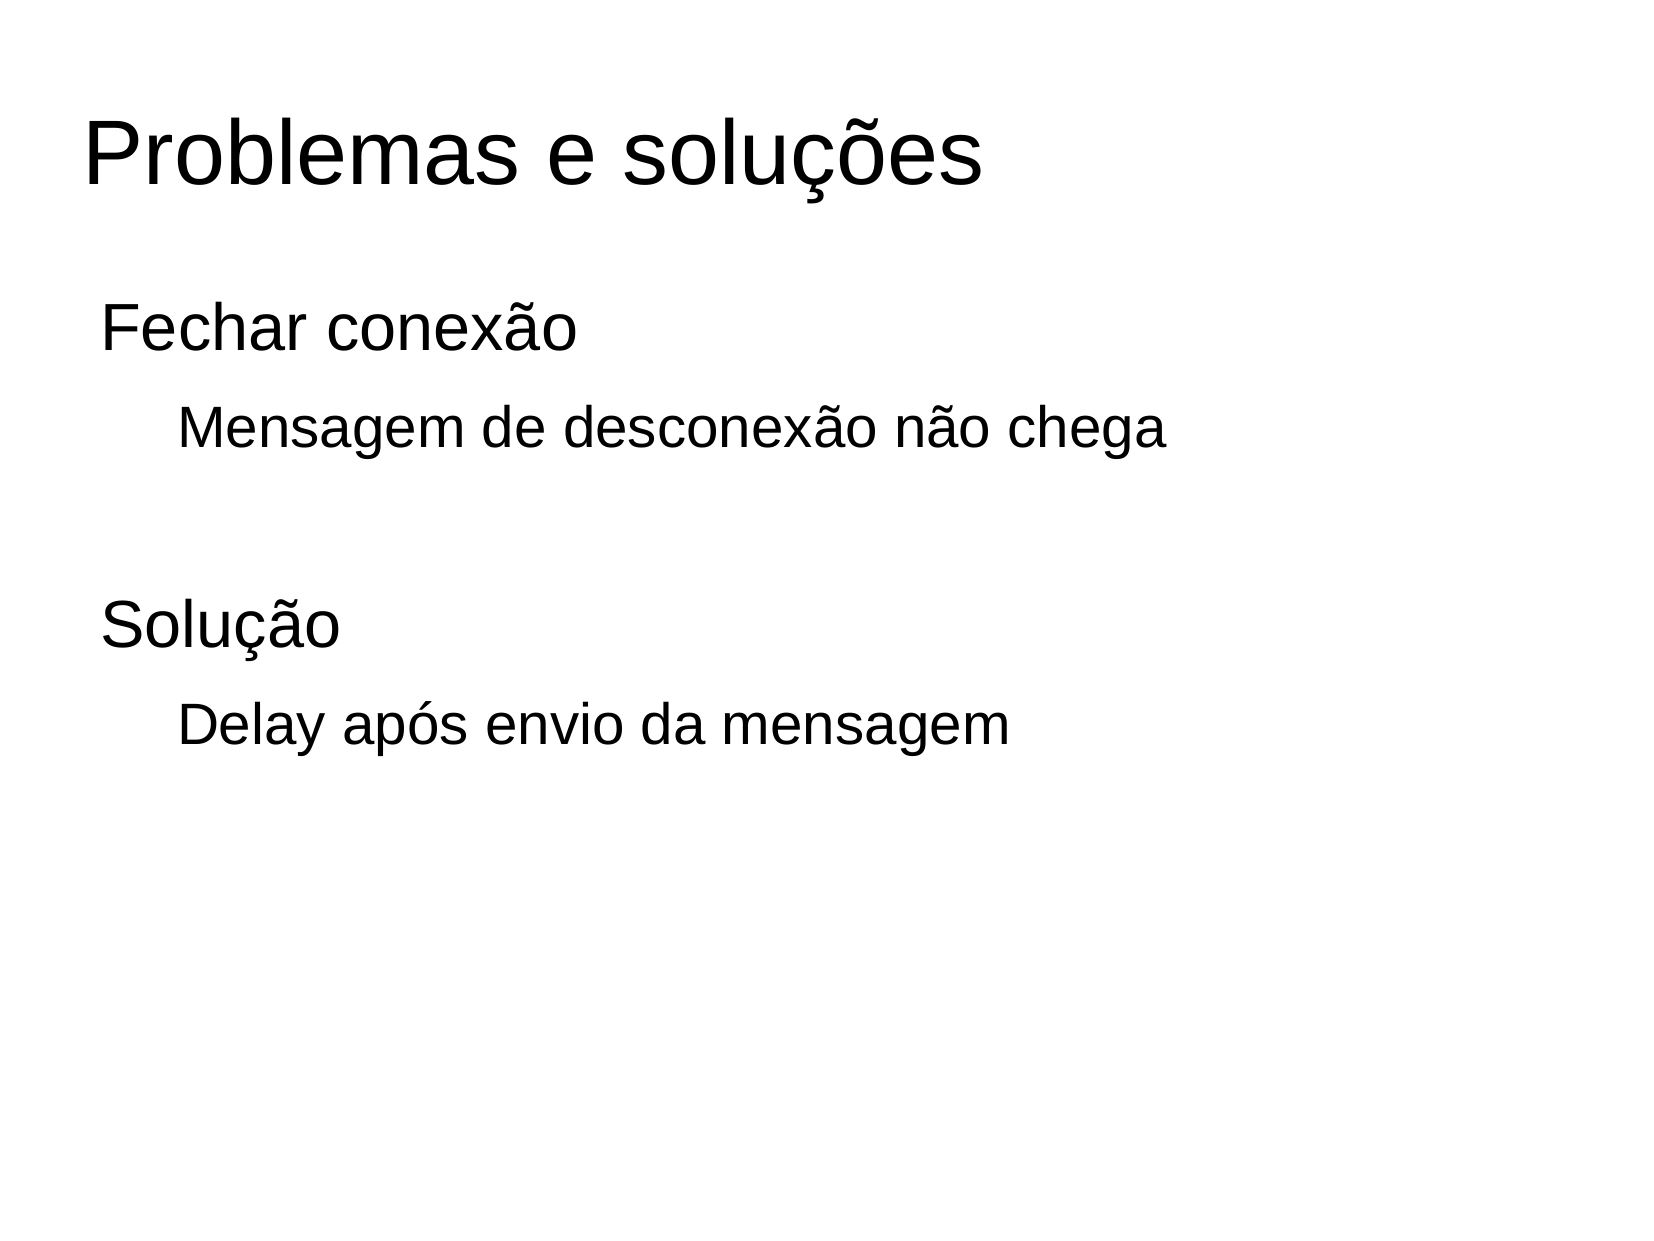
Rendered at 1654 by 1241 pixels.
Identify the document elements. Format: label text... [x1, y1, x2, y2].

list Fechar conexão Mensagem de desconexão não chega Solução Delay após envio da mensagem [82, 290, 1571, 1094]
title Problemas e soluções [82, 56, 1571, 250]
